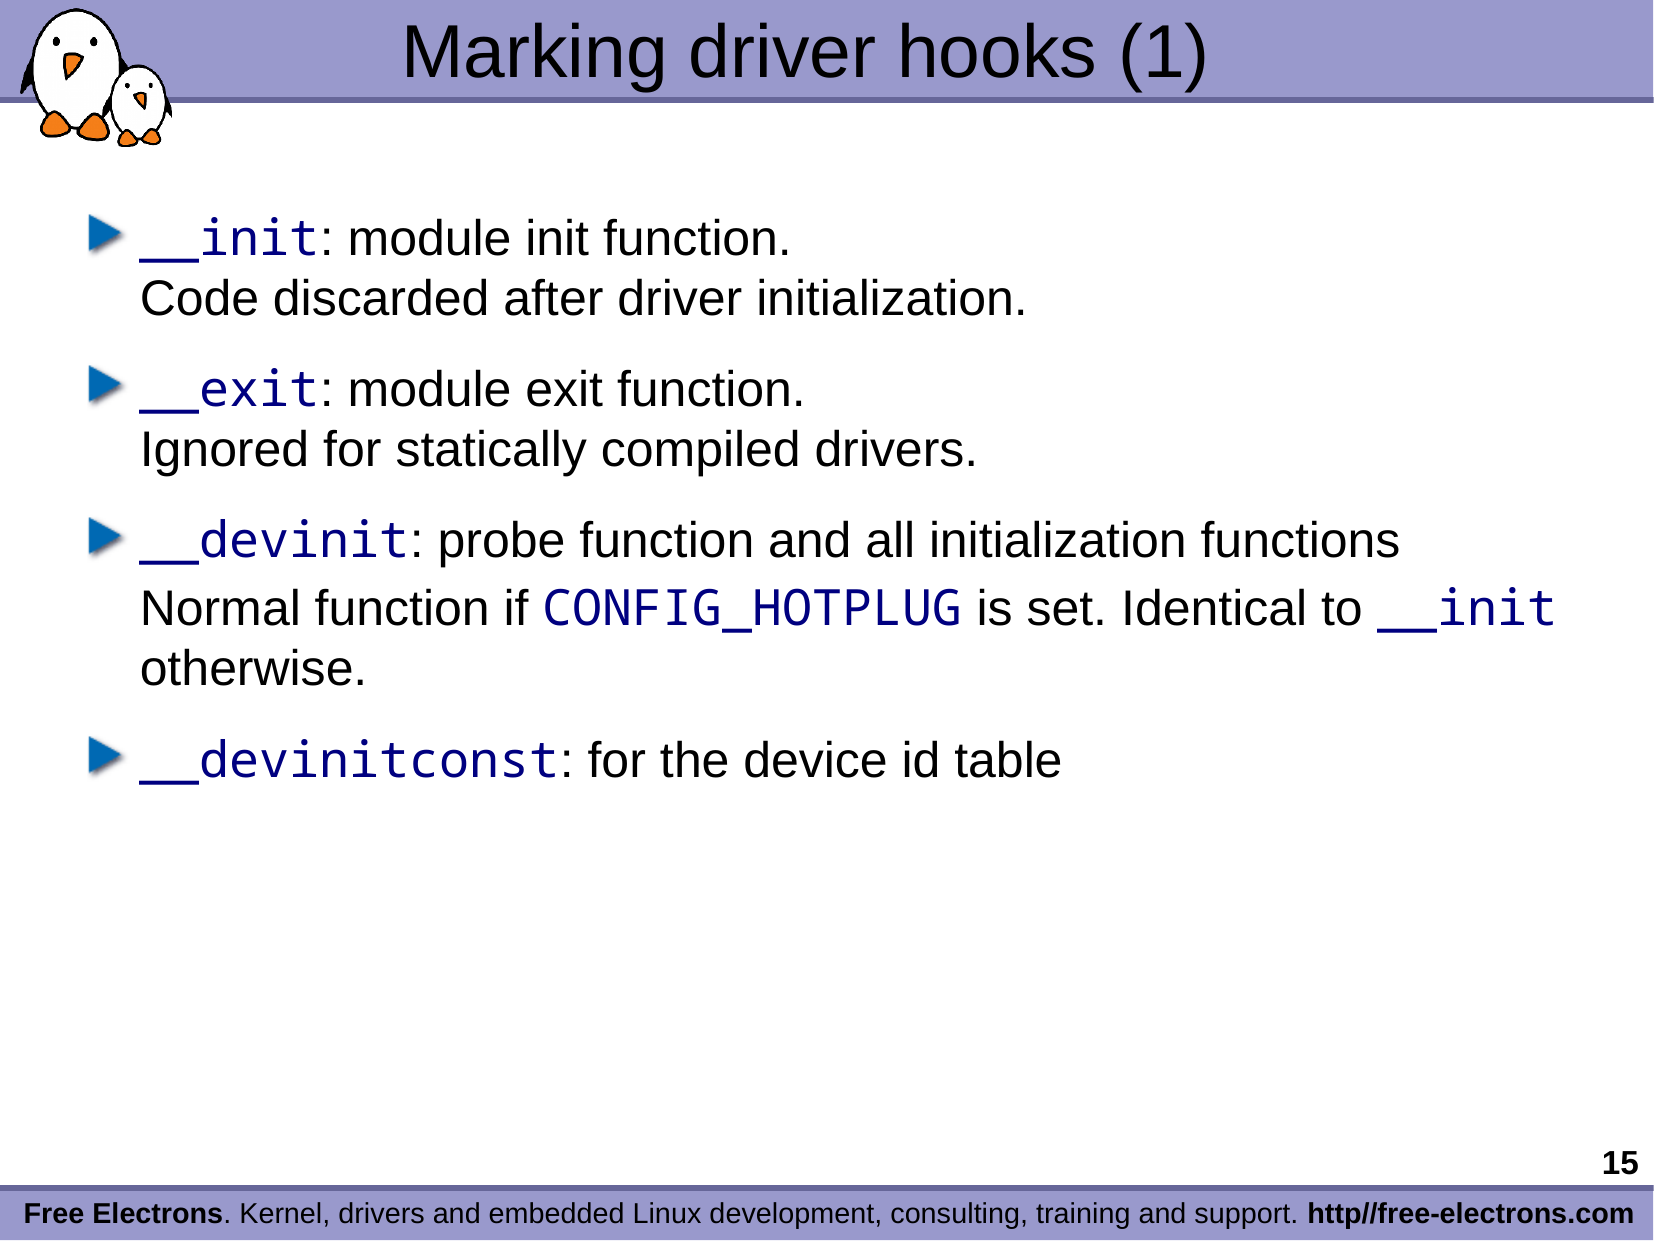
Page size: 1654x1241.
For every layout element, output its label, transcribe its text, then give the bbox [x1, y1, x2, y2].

picture [20, 8, 172, 147]
list __init: module init function. Code discarded after driver initialization. __exit: module exit function. Ignored for statically compiled drivers. __devinit: probe function and all initialization functions Normal function if CONFIG_HOTPLUG is set. Identical to __init otherwise. __devinitconst: for the device id table [68, 201, 1592, 1118]
title Marking driver hooks (1) [60, 0, 1551, 104]
